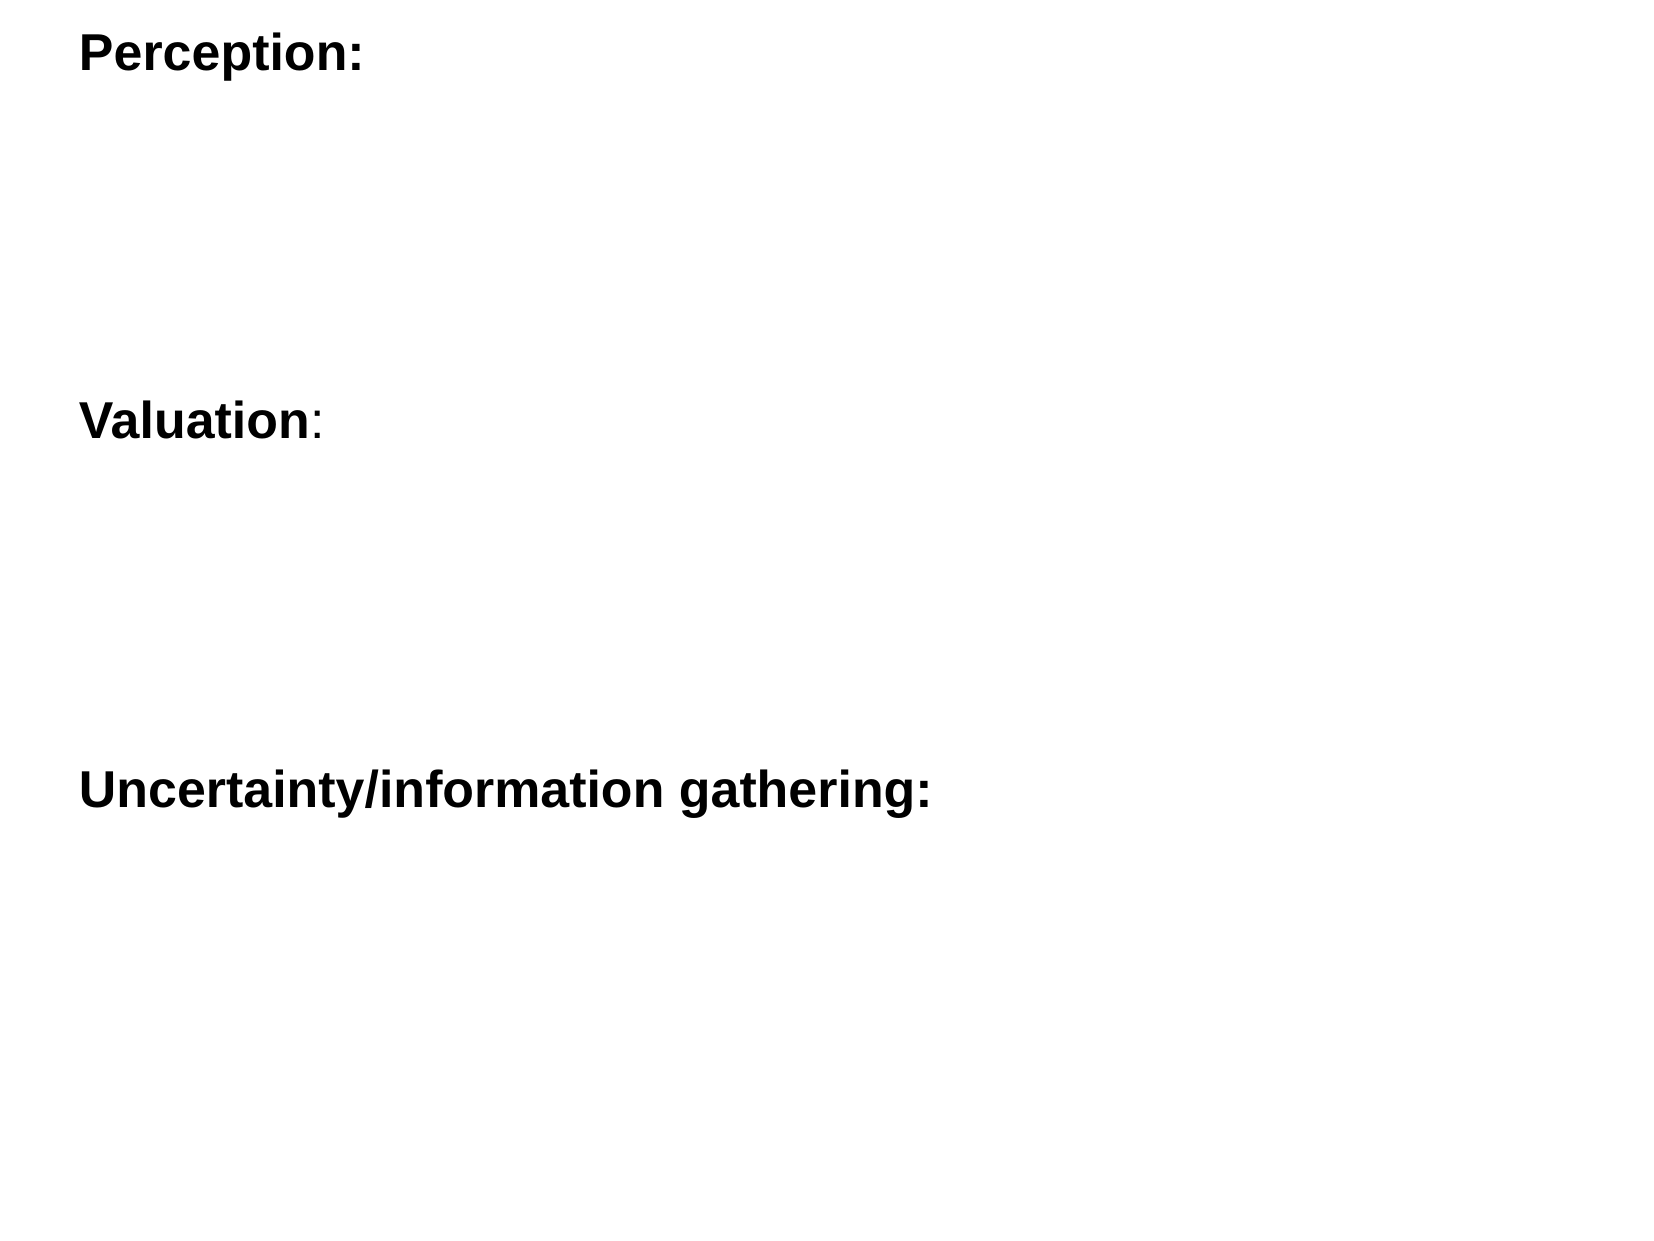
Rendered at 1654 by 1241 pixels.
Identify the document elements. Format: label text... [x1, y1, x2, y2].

list Perception: Lateral inhibition between neighbours (Multialternative decision field theory) ‘Salience’ of features varies by context (Associative accumulation model) Valuation: Values normalised across the set of options (Context sensitive value model) Ranks estimated not values (Decision by sampling) Uncertainty/information gathering: Attention switching between features (Multiattribute leaky accumulators) Comparisons as raw input (Expected value maximisation plus noise) [23, 23, 1654, 1123]
